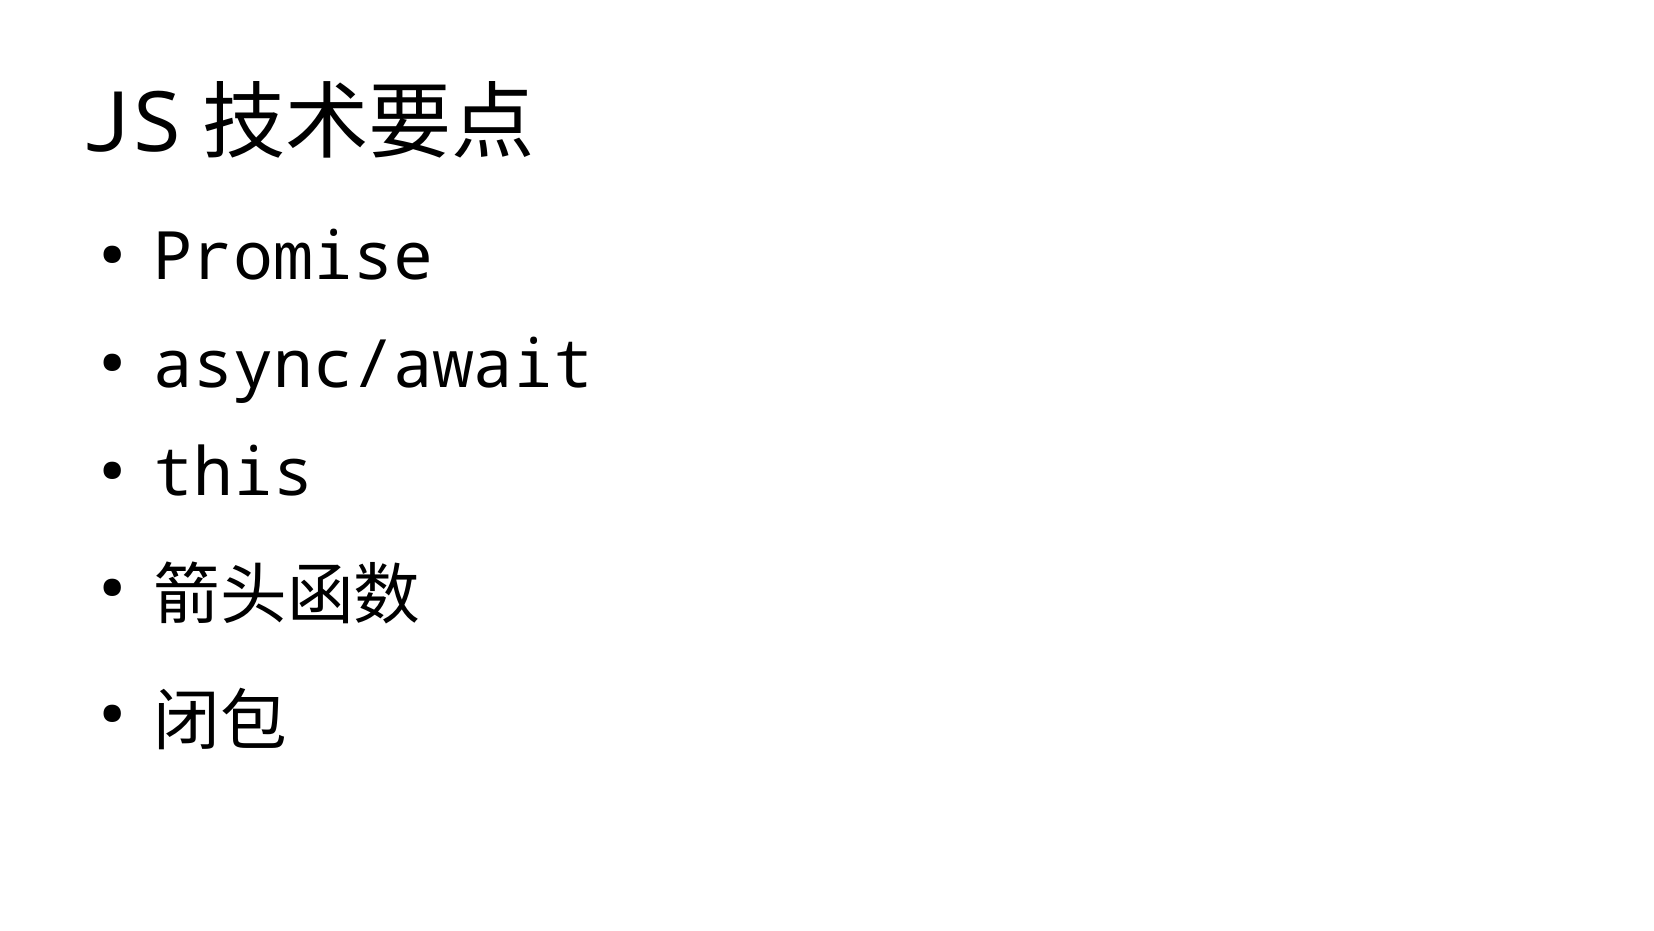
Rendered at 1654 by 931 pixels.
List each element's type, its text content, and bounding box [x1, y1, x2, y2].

list Promise async/await this 箭头函数 闭包 [82, 217, 1571, 848]
title JS技术要点 [82, 37, 1571, 193]
